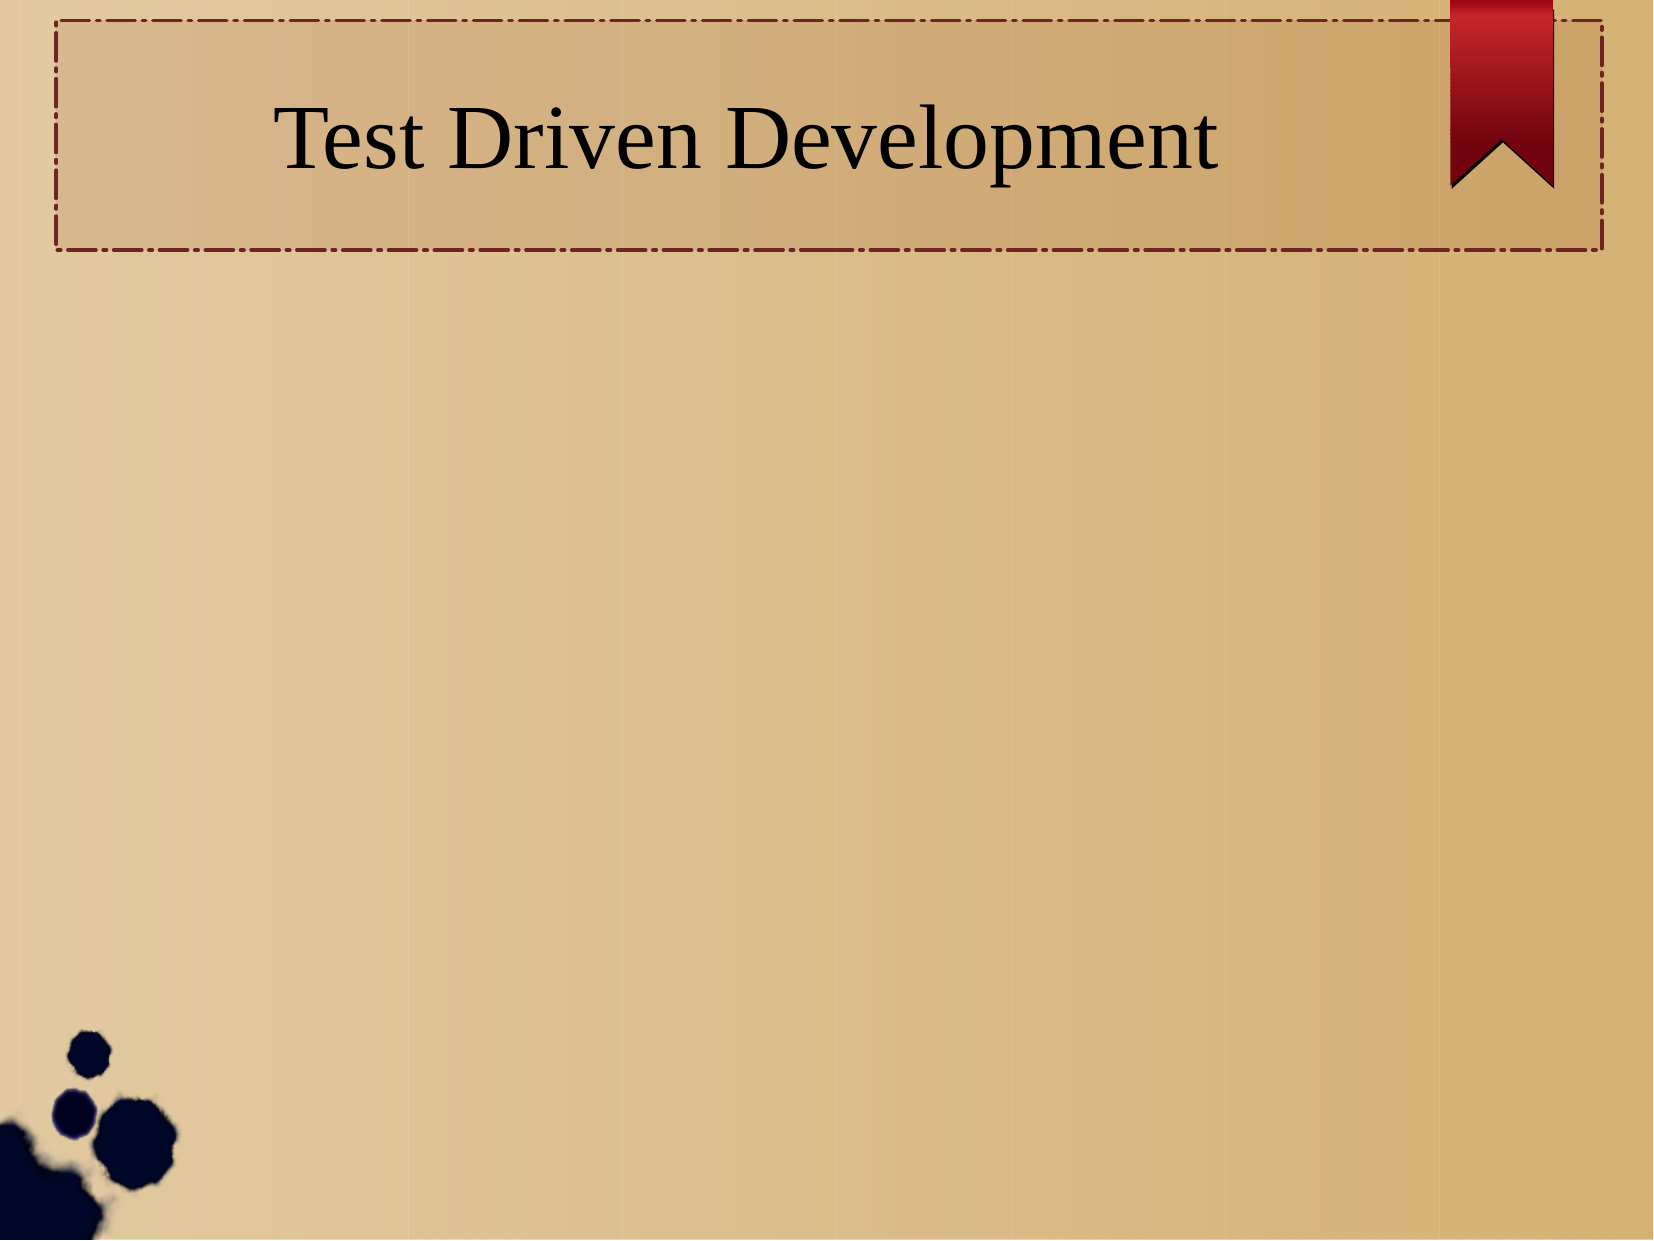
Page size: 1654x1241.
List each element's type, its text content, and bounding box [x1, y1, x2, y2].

title Test Driven Development [82, 47, 1412, 229]
